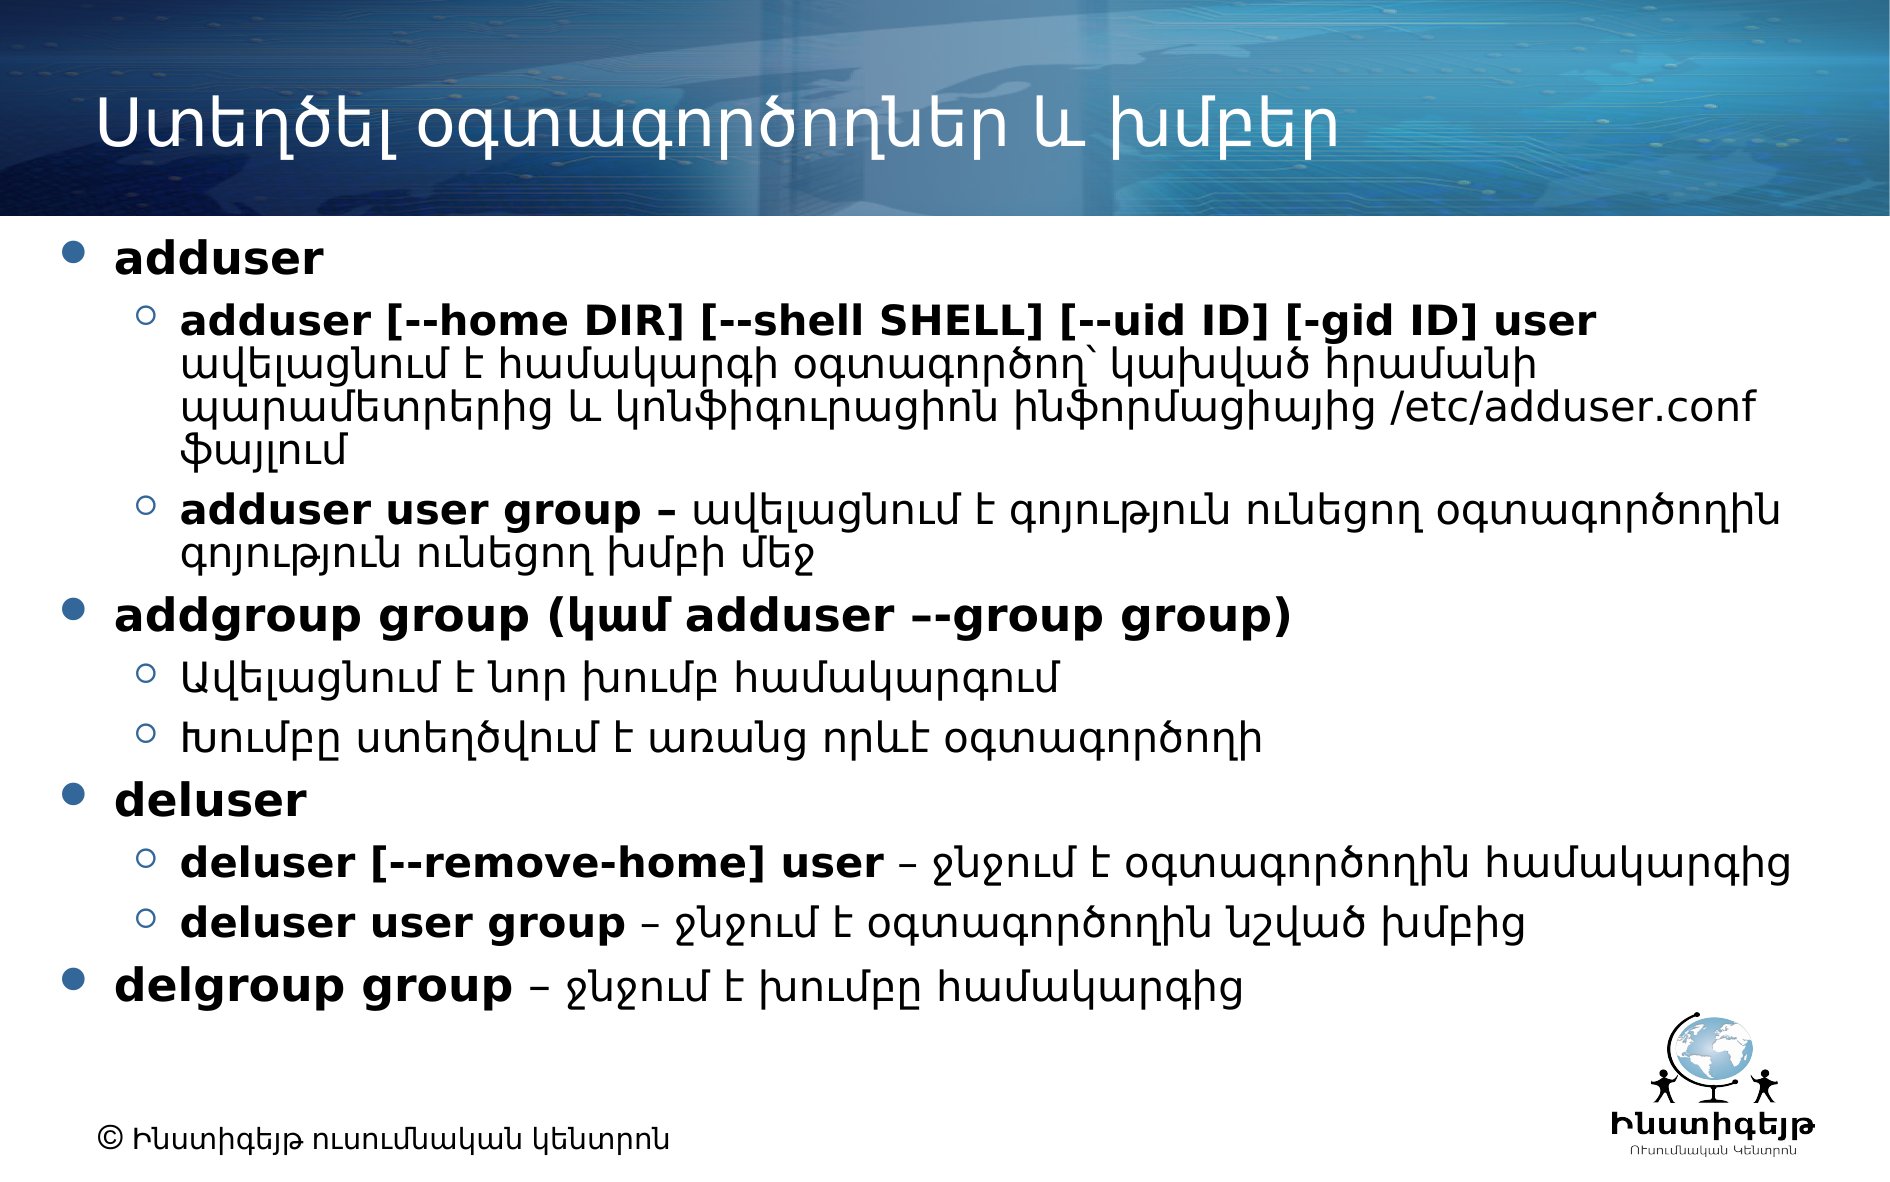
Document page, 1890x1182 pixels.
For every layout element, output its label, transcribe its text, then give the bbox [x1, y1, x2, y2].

list adduser adduser [--home DIR] [--shell SHELL] [--uid ID] [-gid ID] user ավելացնում է համակարգի օգտագործող՝ կախված հրամանի պարամետրերից և կոնֆիգուրացիոն ինֆորմացիայից /etc/adduser.conf ֆայլում adduser user group – ավելացնում է գոյություն ունեցող օգտագործողին գոյություն ունեցող խմբի մեջ addgroup group (կամ adduser –-group group) Ավելացնում է նոր խումբ համակարգում Խումբը ստեղծվում է առանց որևէ օգտագործողի deluser deluser [--remove-home] user – ջնջում է օգտագործողին համակարգից deluser user group – ջնջում է օգտագործողին նշված խմբից delgroup group – ջնջում է խումբը համակարգից [59, 236, 1831, 1017]
picture [0, 0, 1890, 216]
picture [1612, 1017, 1815, 1157]
title Ստեղծել օգտագործողներ և խմբեր [94, 47, 1793, 217]
